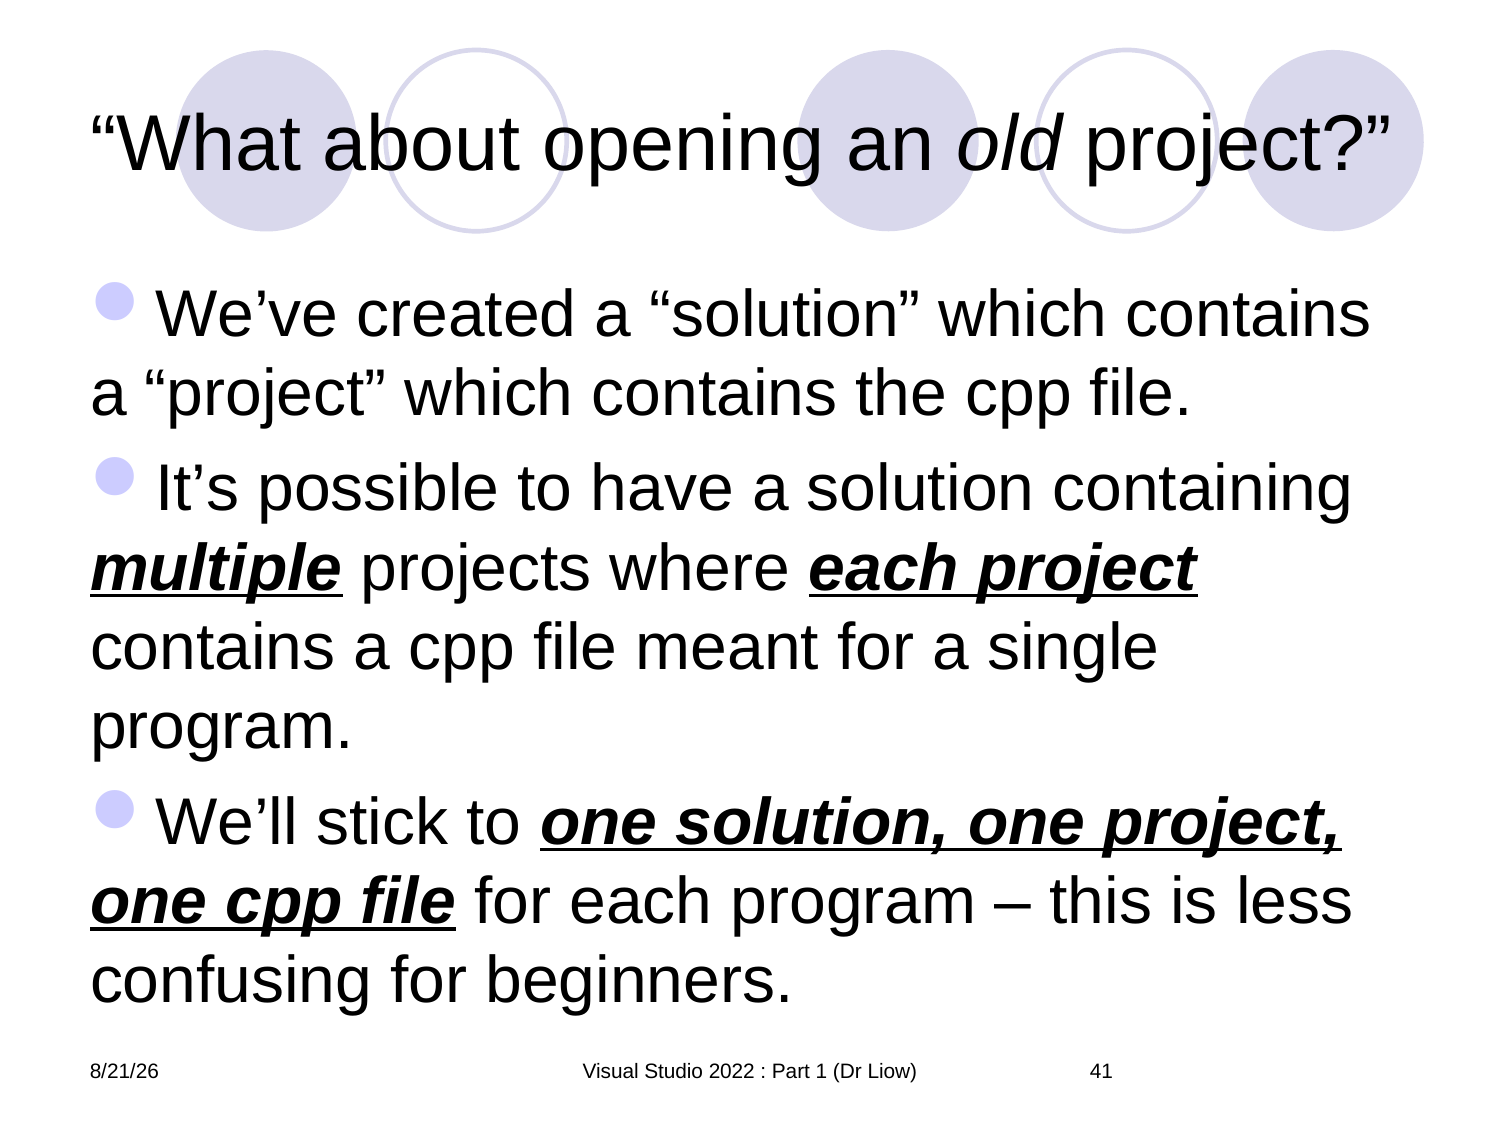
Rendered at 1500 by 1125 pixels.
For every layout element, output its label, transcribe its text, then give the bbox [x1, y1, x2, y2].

list We’ve created a “solution” which contains a “project” which contains the cpp file. It’s possible to have a solution containing multiple projects where each project contains a cpp file meant for a single program. We’ll stick to one solution, one project, one cpp file for each program – this is less confusing for beginners. [75, 262, 1426, 1031]
text_box <number> [1074, 1049, 1426, 1101]
text_box 1/11/22 [74, 1049, 426, 1101]
text_box Visual Studio 2022 : Part 1 (Dr Liow) [512, 1049, 988, 1101]
title “What about opening an old project?” [75, 45, 1426, 233]
